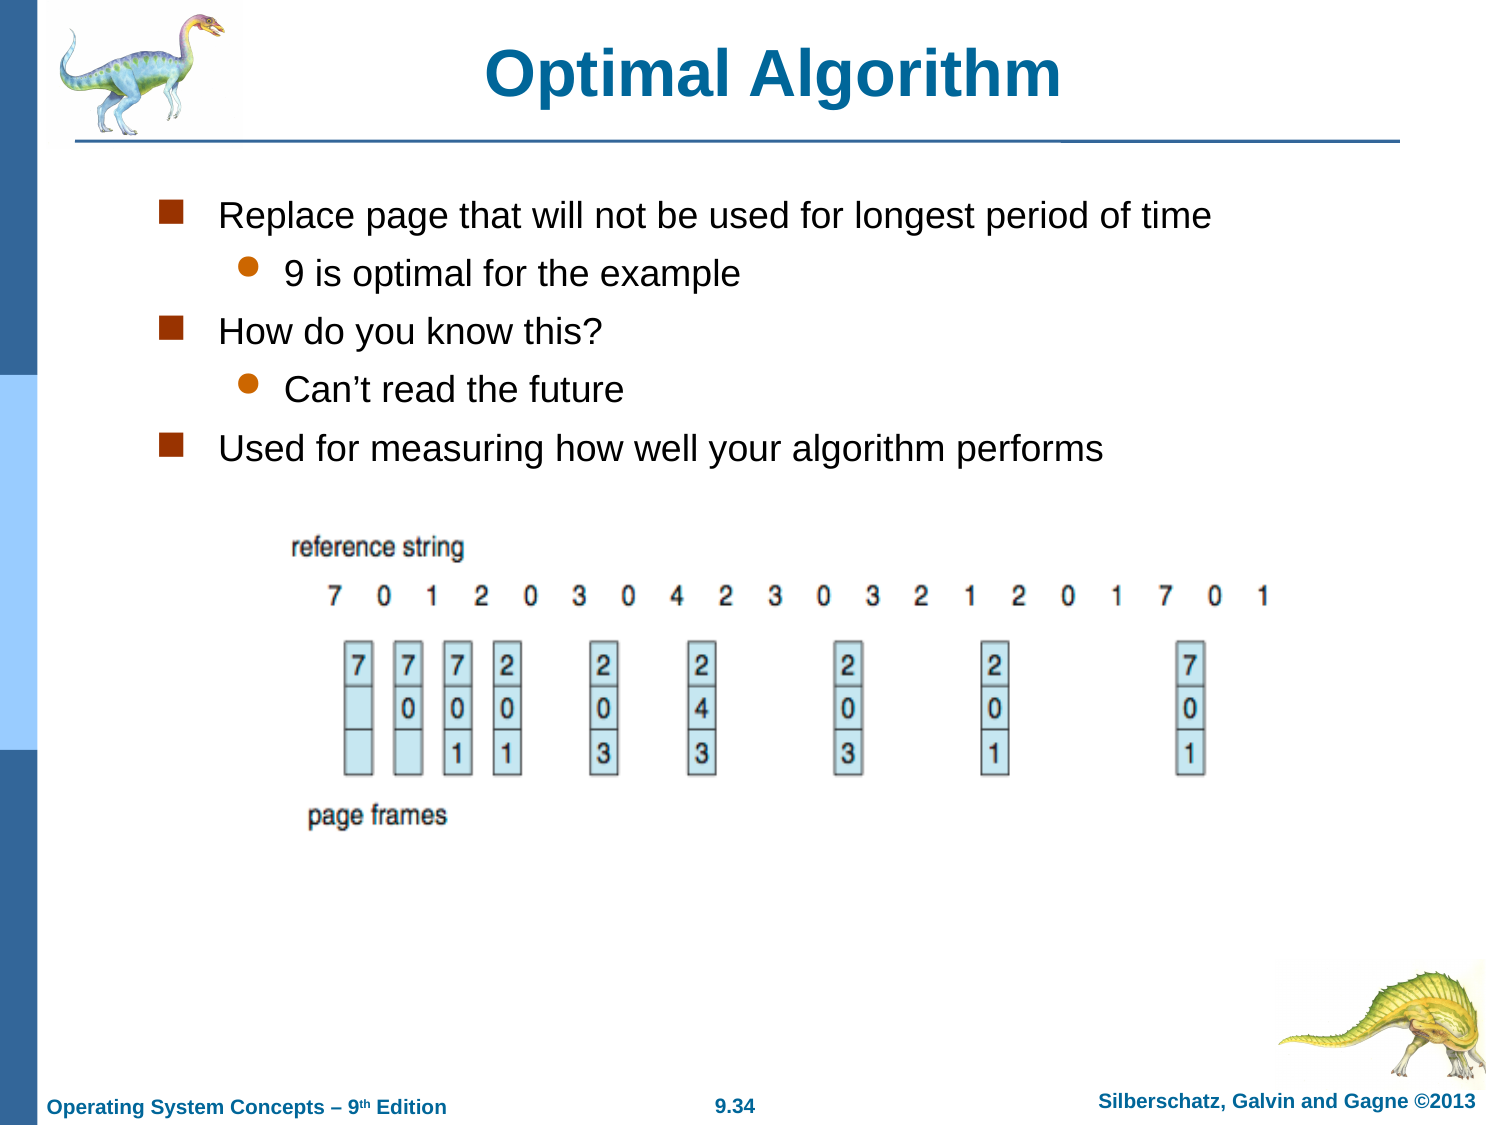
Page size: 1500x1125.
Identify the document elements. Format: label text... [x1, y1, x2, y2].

list Replace page that will not be used for longest period of time 9 is optimal for the example How do you know this? Can’t read the future Used for measuring how well your algorithm performs [146, 183, 1497, 927]
picture [264, 518, 1292, 864]
title Optimal Algorithm [122, 22, 1425, 118]
picture [46, 0, 243, 149]
picture [1275, 959, 1486, 1090]
